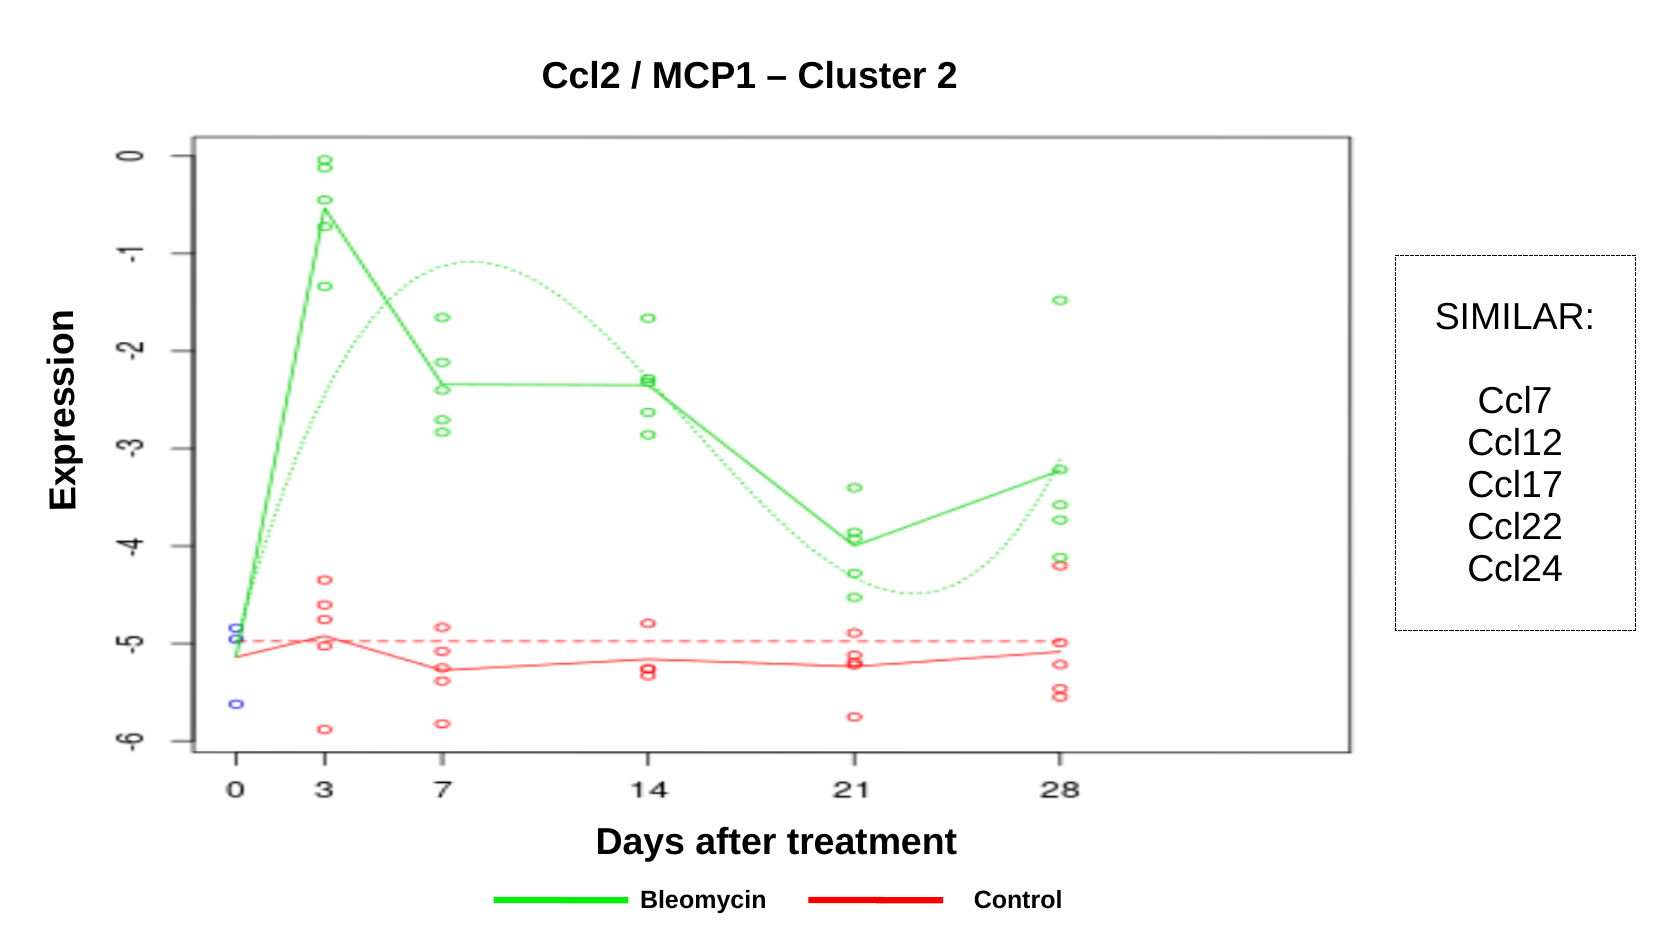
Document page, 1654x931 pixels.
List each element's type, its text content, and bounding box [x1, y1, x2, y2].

text_box Days after treatment [580, 813, 978, 871]
text_box SIMILAR: Ccl7 Ccl12 Ccl17 Ccl22 Ccl24 [1395, 255, 1636, 631]
text_box Expression [30, 286, 92, 527]
text_box Control [883, 884, 1154, 915]
picture [89, 119, 1439, 811]
text_box Ccl2 / MCP1 – Cluster 2 [614, 60, 885, 90]
text_box Bleomycin [568, 884, 839, 915]
